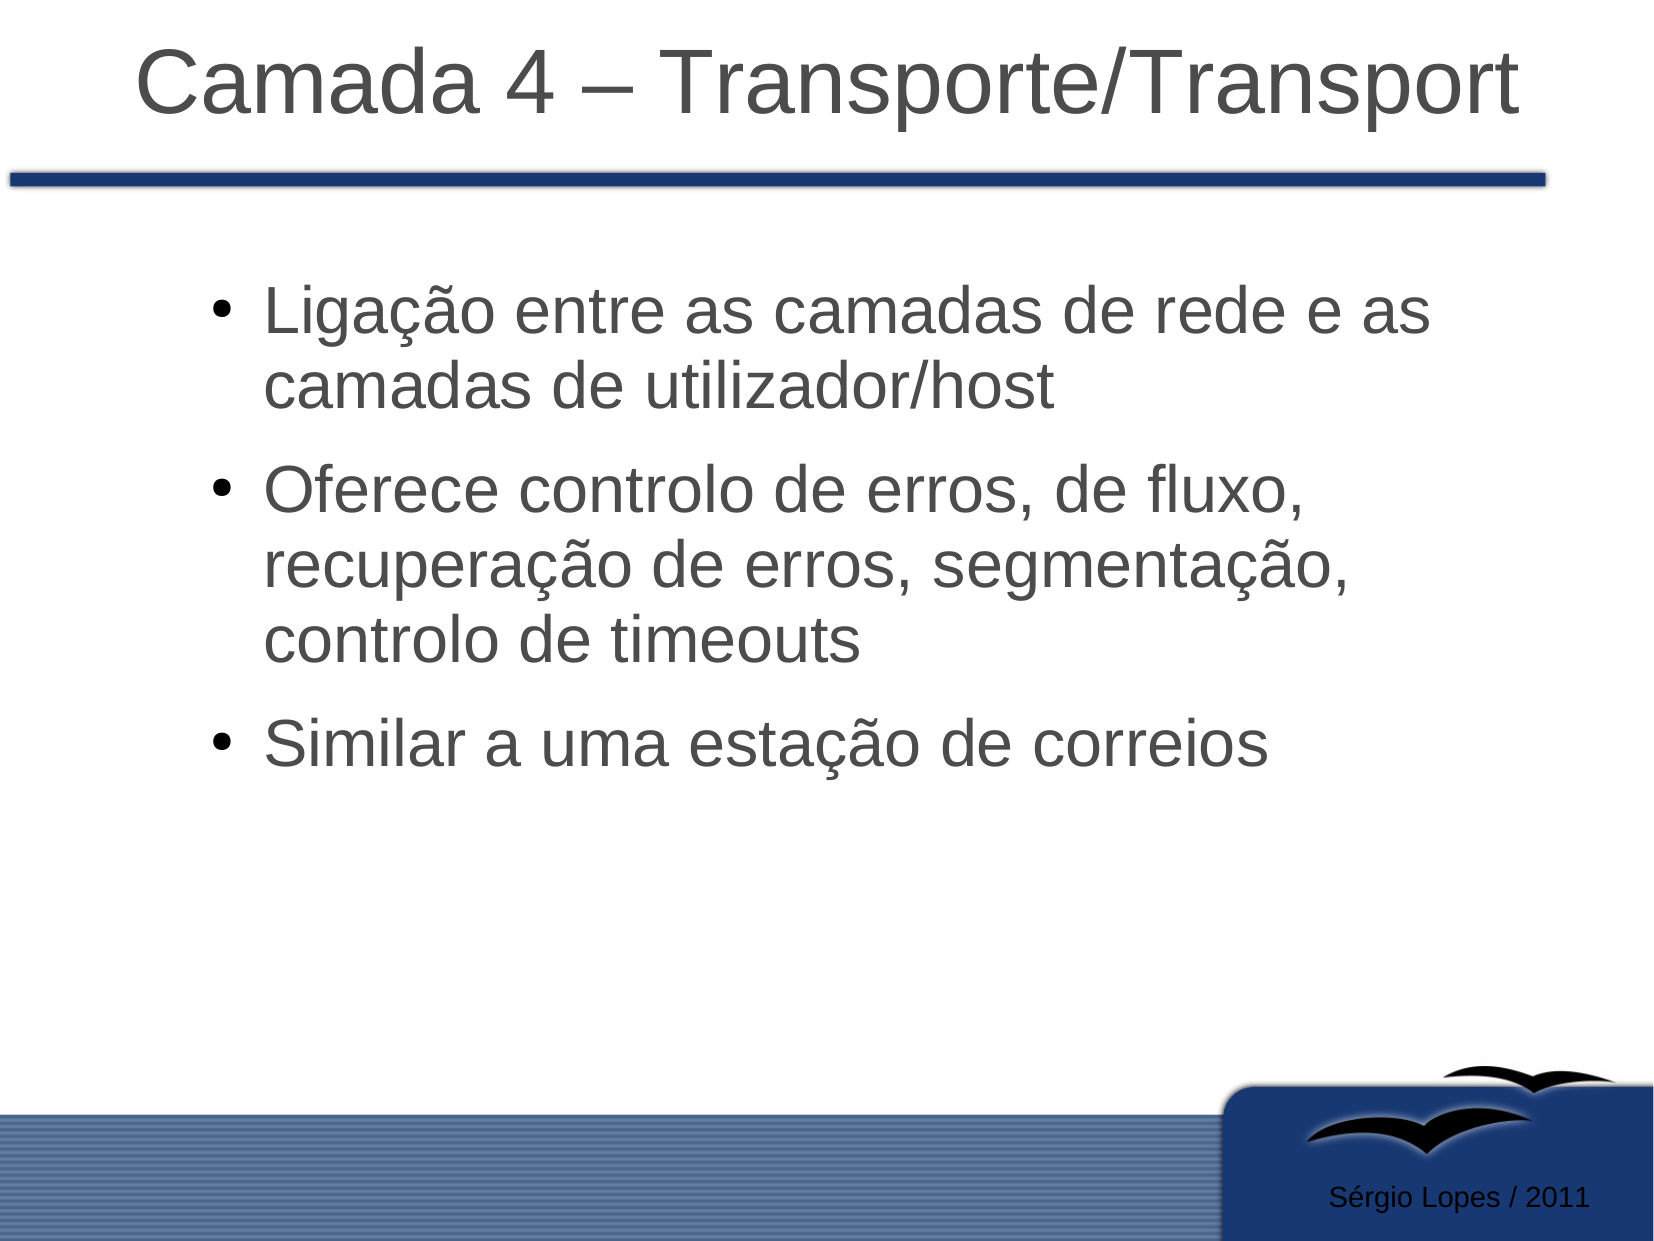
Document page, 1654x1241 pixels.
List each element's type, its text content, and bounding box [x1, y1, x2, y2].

title Camada 4 – Transporte/Transport [121, 0, 1534, 164]
list Ligação entre as camadas de rede e as camadas de utilizador/host Oferece controlo de erros, de fluxo, recuperação de erros, segmentação, controlo de timeouts Similar a uma estação de correios [121, 273, 1534, 1056]
picture [0, 0, 1654, 1241]
text_box Sérgio Lopes / 2011 [1328, 1181, 1588, 1214]
